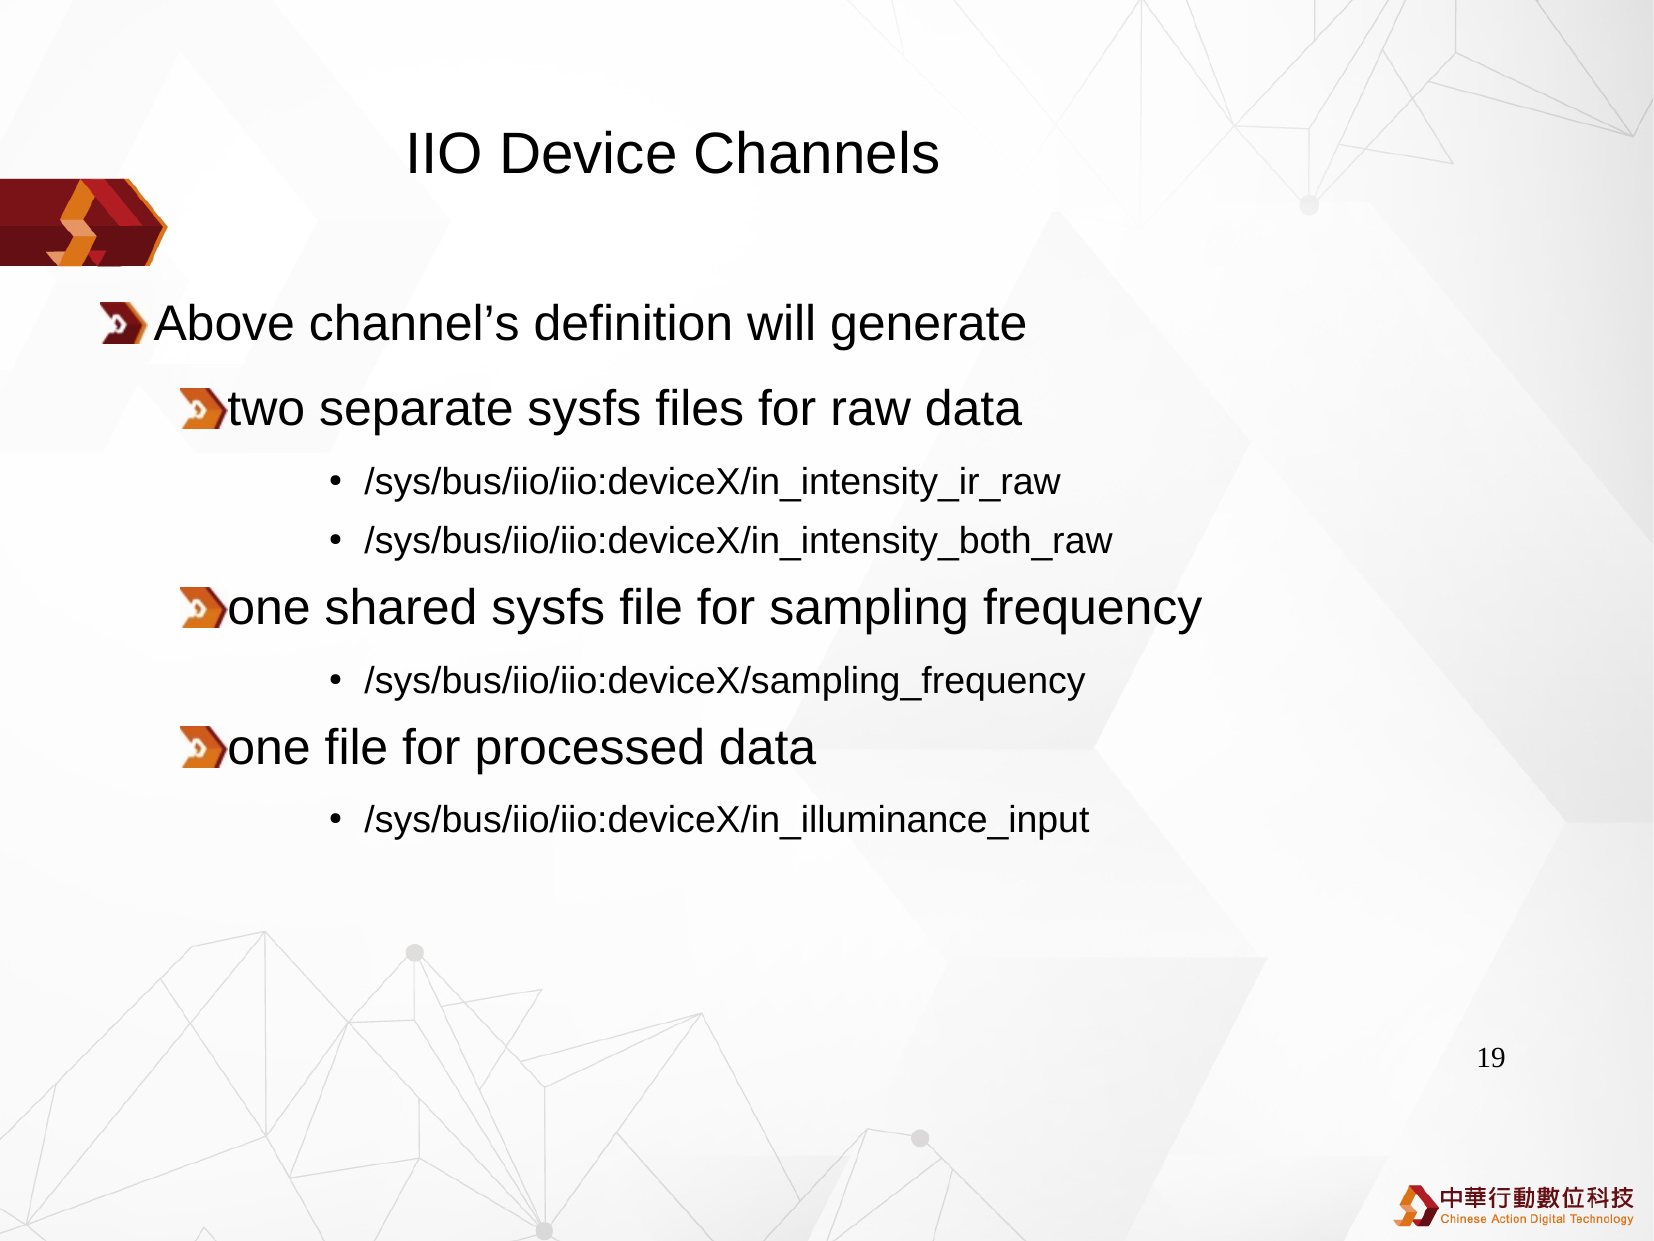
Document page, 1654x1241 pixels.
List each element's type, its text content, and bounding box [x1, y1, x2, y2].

title IIO Device Channels [82, 94, 1264, 213]
list Above channel’s definition will generate two separate sysfs files for raw data /sys/bus/iio/iio:deviceX/in_intensity_ir_raw /sys/bus/iio/iio:deviceX/in_intensity_both_raw one shared sysfs file for sampling frequency /sys/bus/iio/iio:deviceX/sampling_frequency one file for processed data /sys/bus/iio/iio:deviceX/in_illuminance_input [82, 295, 1571, 1015]
picture [0, 0, 1654, 1241]
